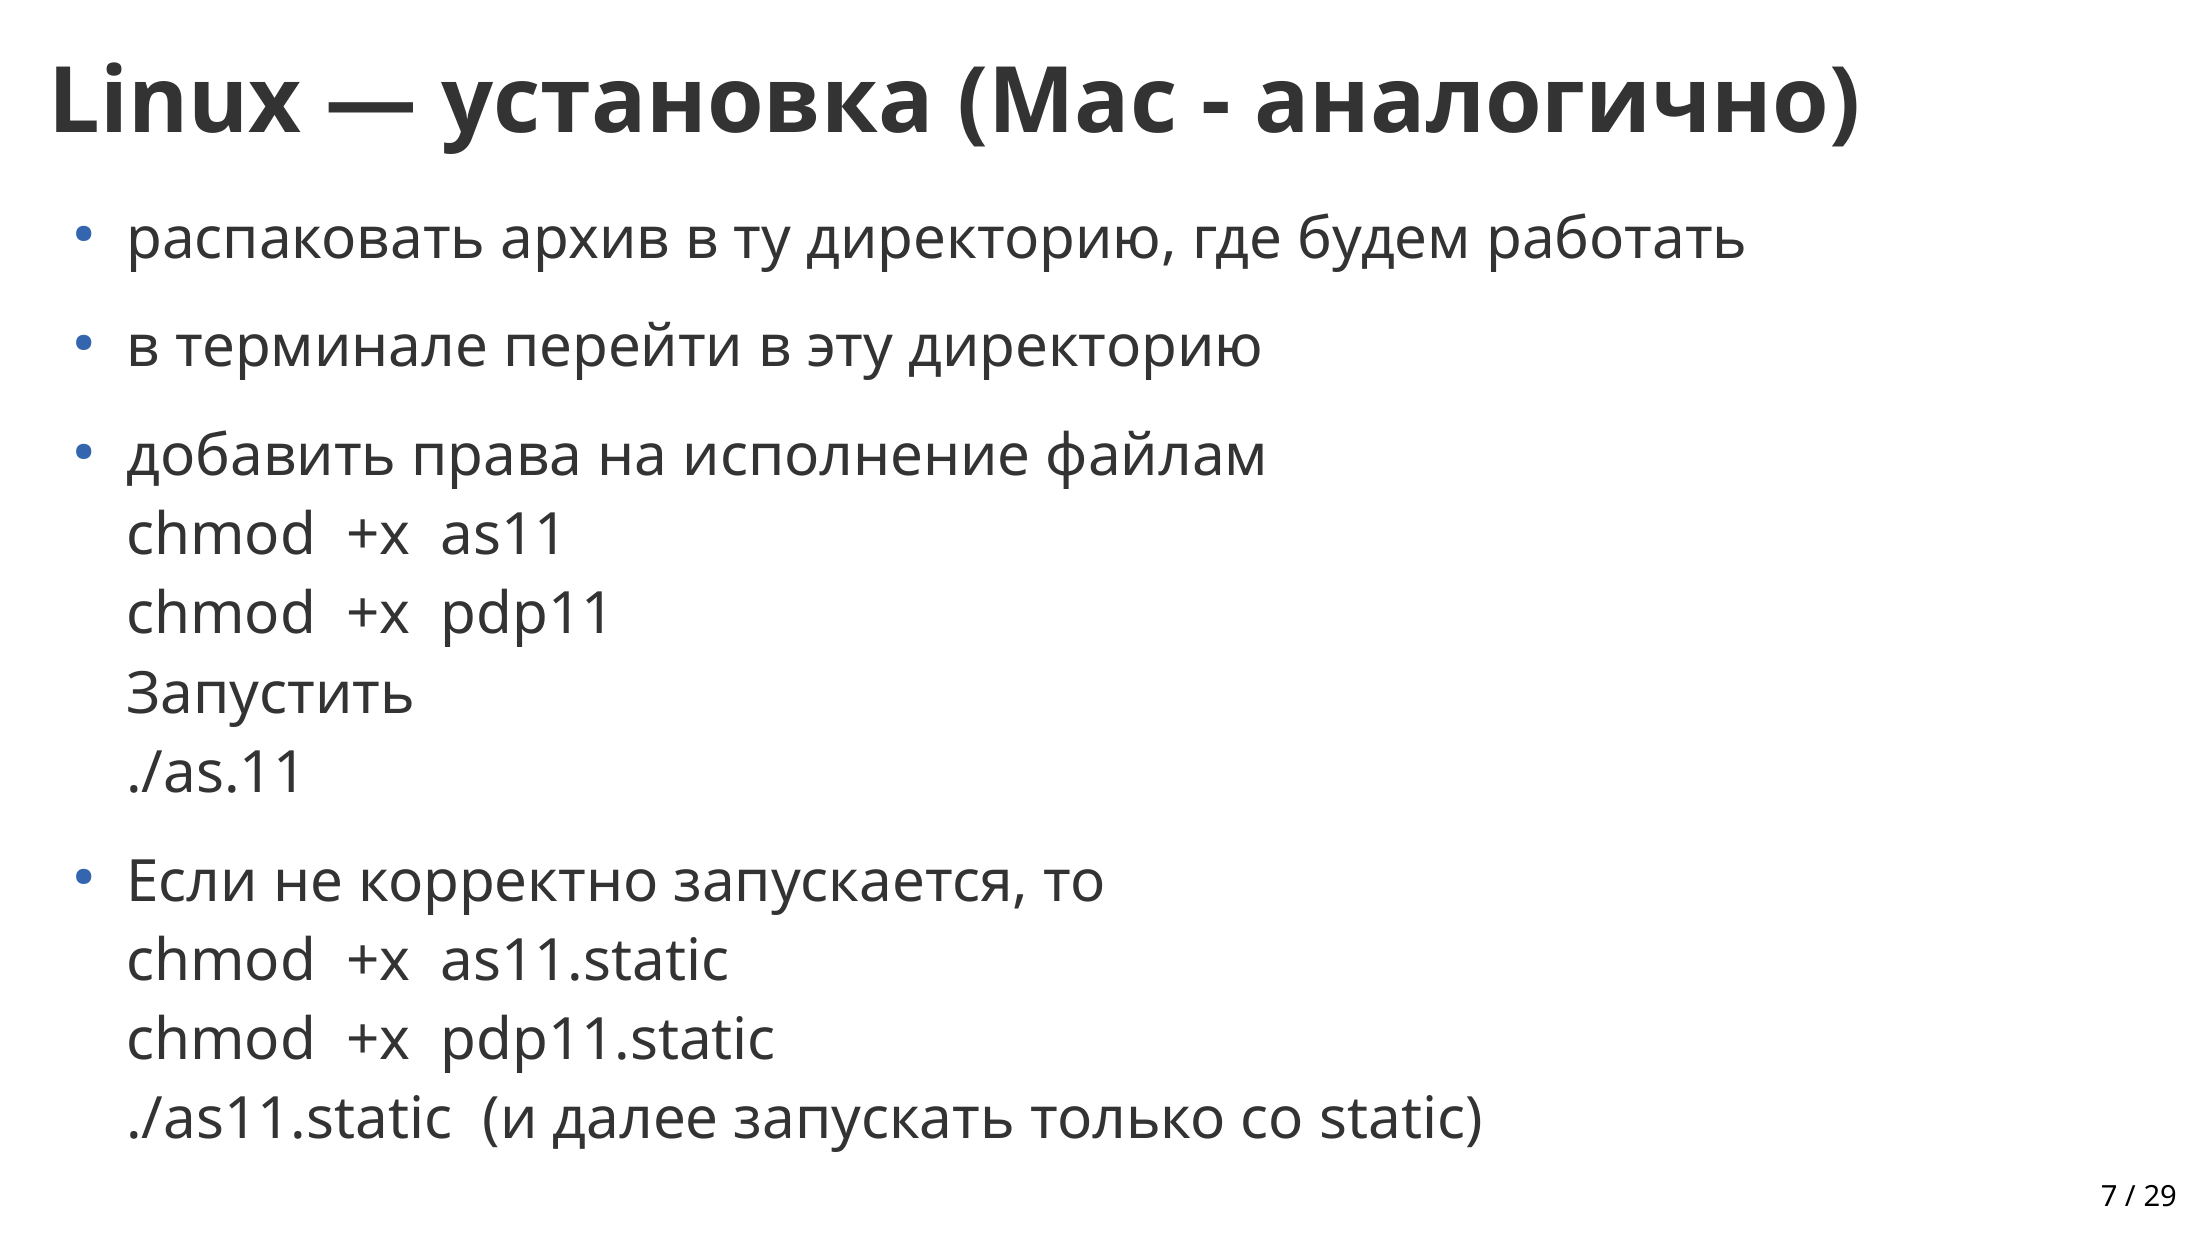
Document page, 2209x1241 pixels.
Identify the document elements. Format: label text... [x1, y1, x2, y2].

list распаковать архив в ту директорию, где будем работать в терминале перейти в эту директорию добавить права на исполнение файлам chmod +x as11 chmod +x pdp11 Запустить ./as.11 Если не корректно запускается, то chmod +x as11.static chmod +x pdp11.static ./as11.static (и далее запускать только со static) [55, 195, 1851, 1177]
title Linux — установка (Мас - аналогично) [48, 34, 2174, 160]
